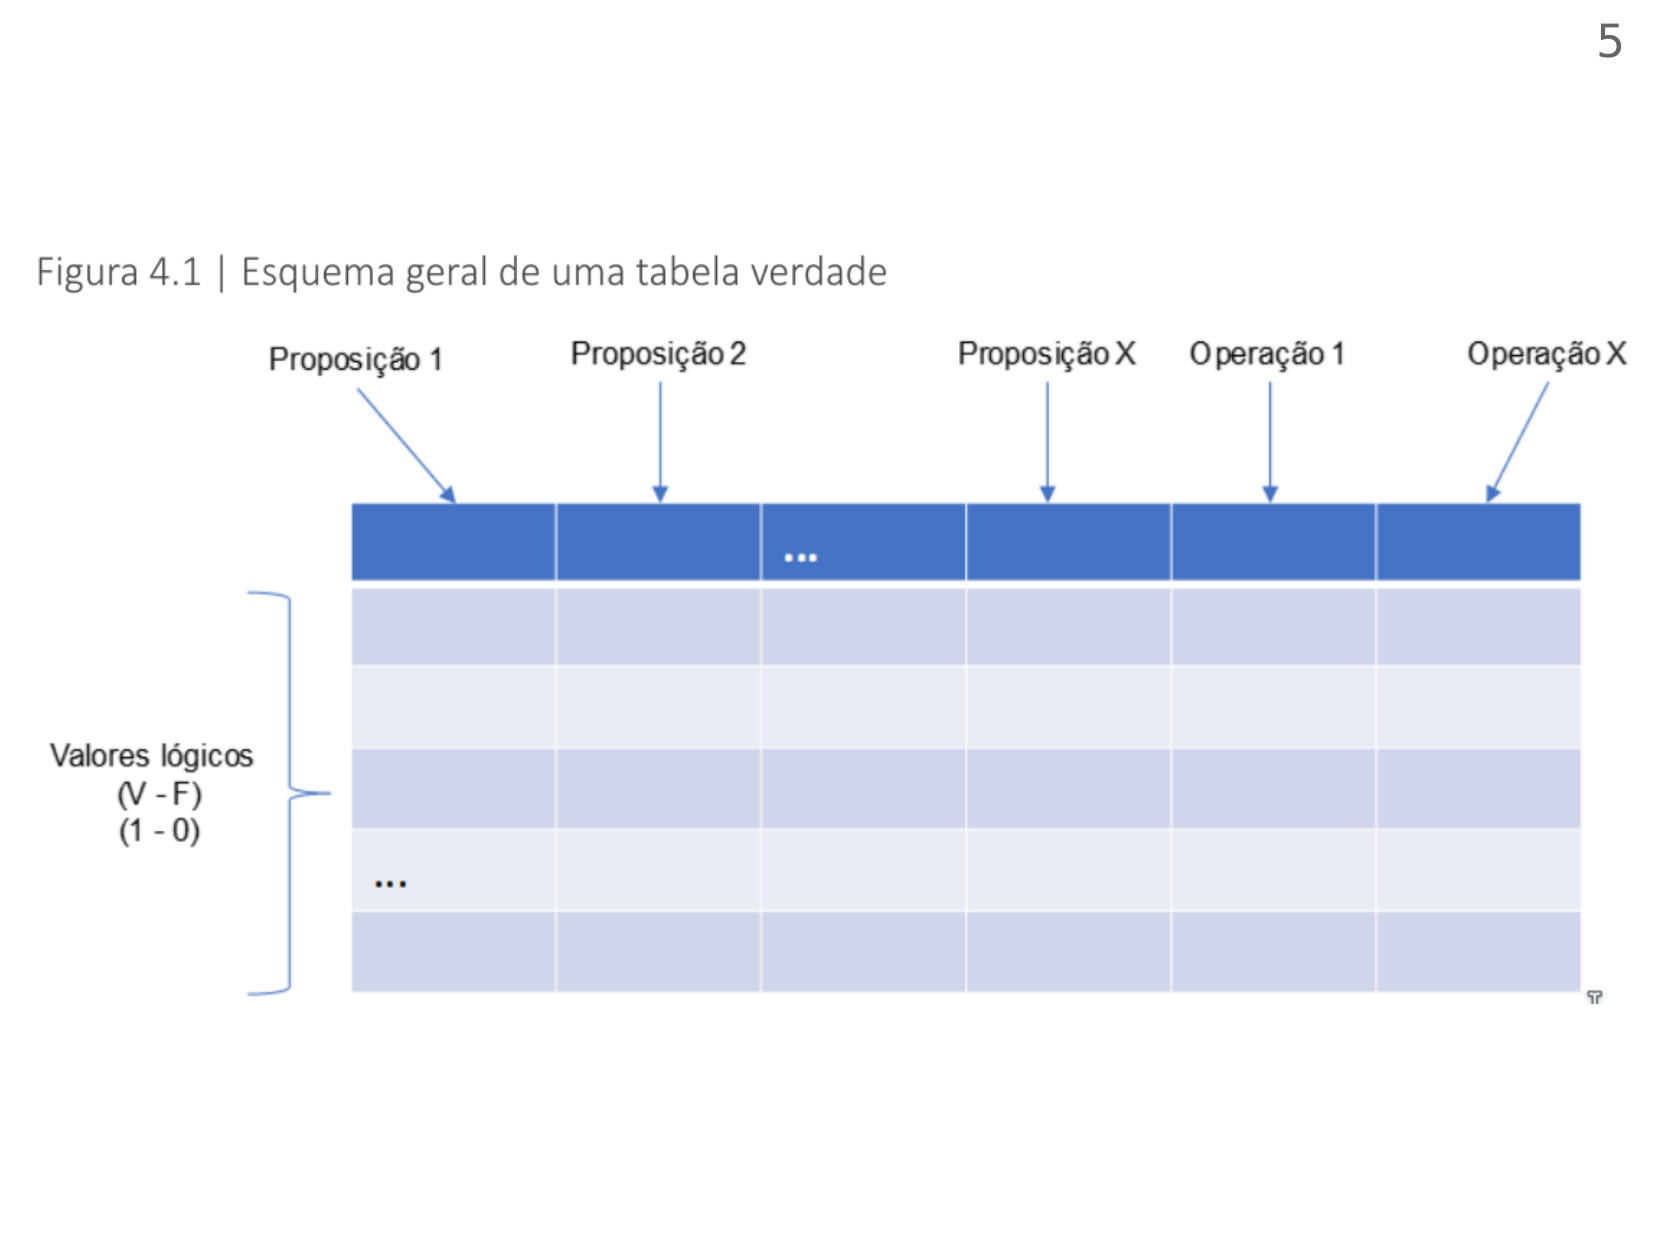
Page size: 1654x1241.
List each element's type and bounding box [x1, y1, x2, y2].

picture [27, 251, 1630, 1004]
